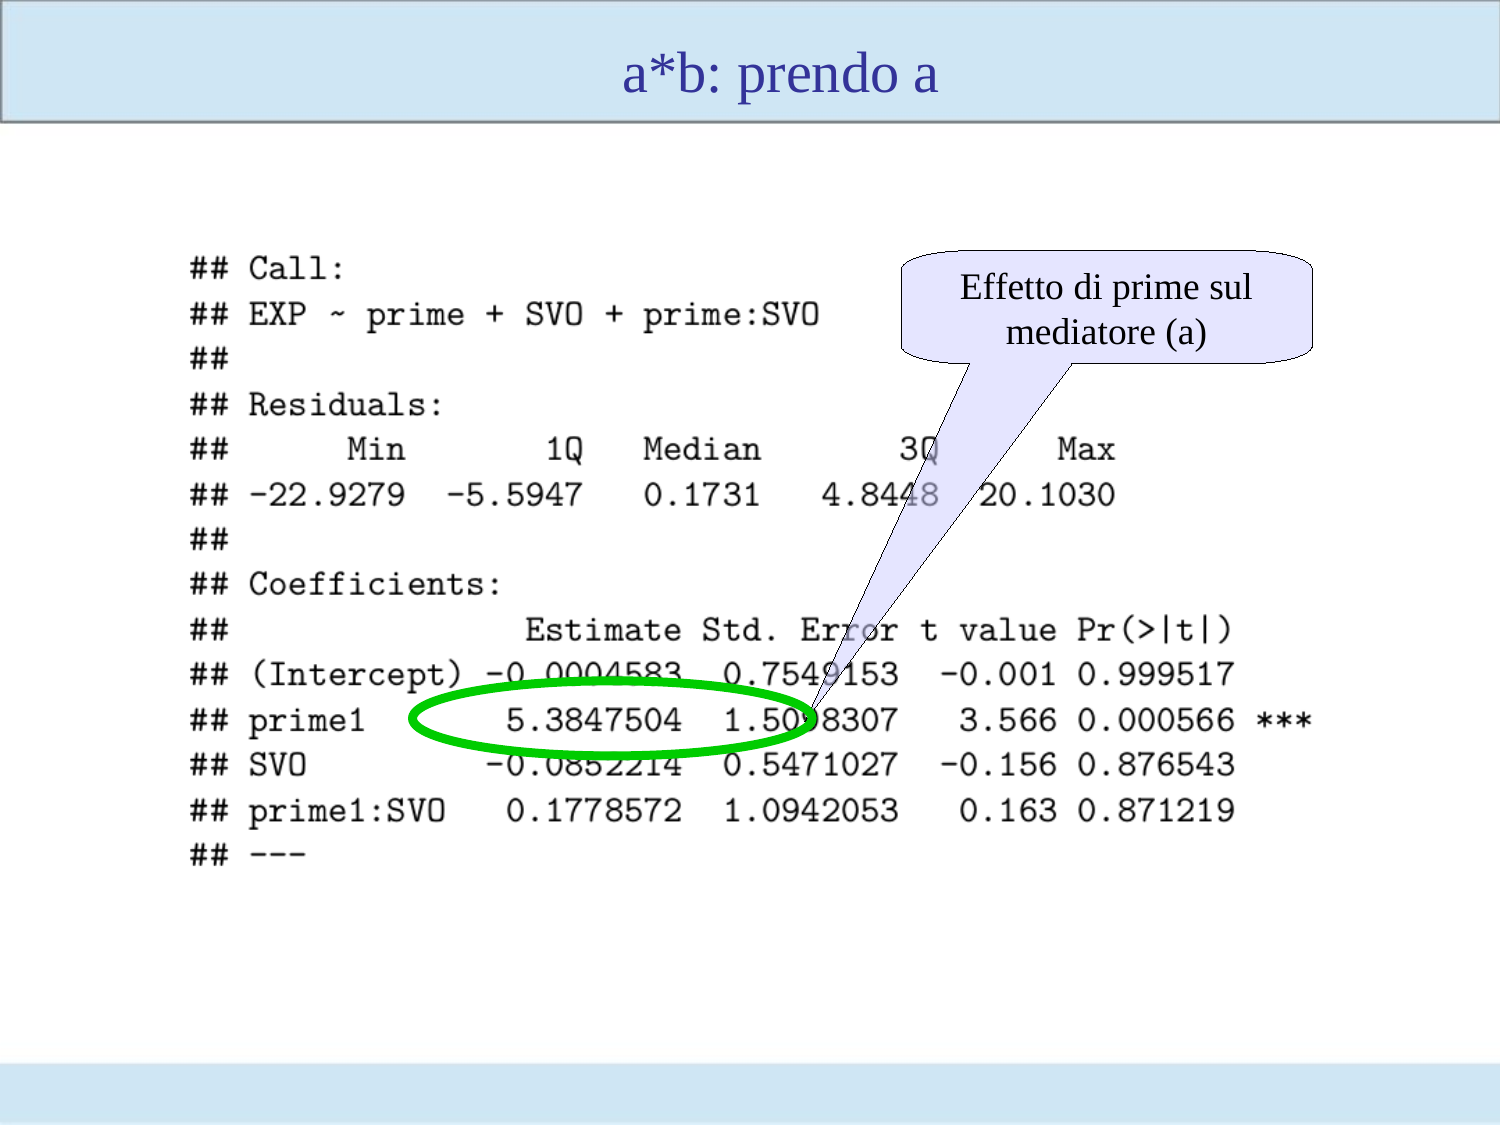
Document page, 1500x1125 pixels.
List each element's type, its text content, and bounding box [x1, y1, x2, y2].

text_box Effetto di prime sul mediatore (a) [811, 250, 1313, 710]
title a*b: prendo a [249, 21, 1313, 117]
picture [0, 0, 1500, 1125]
